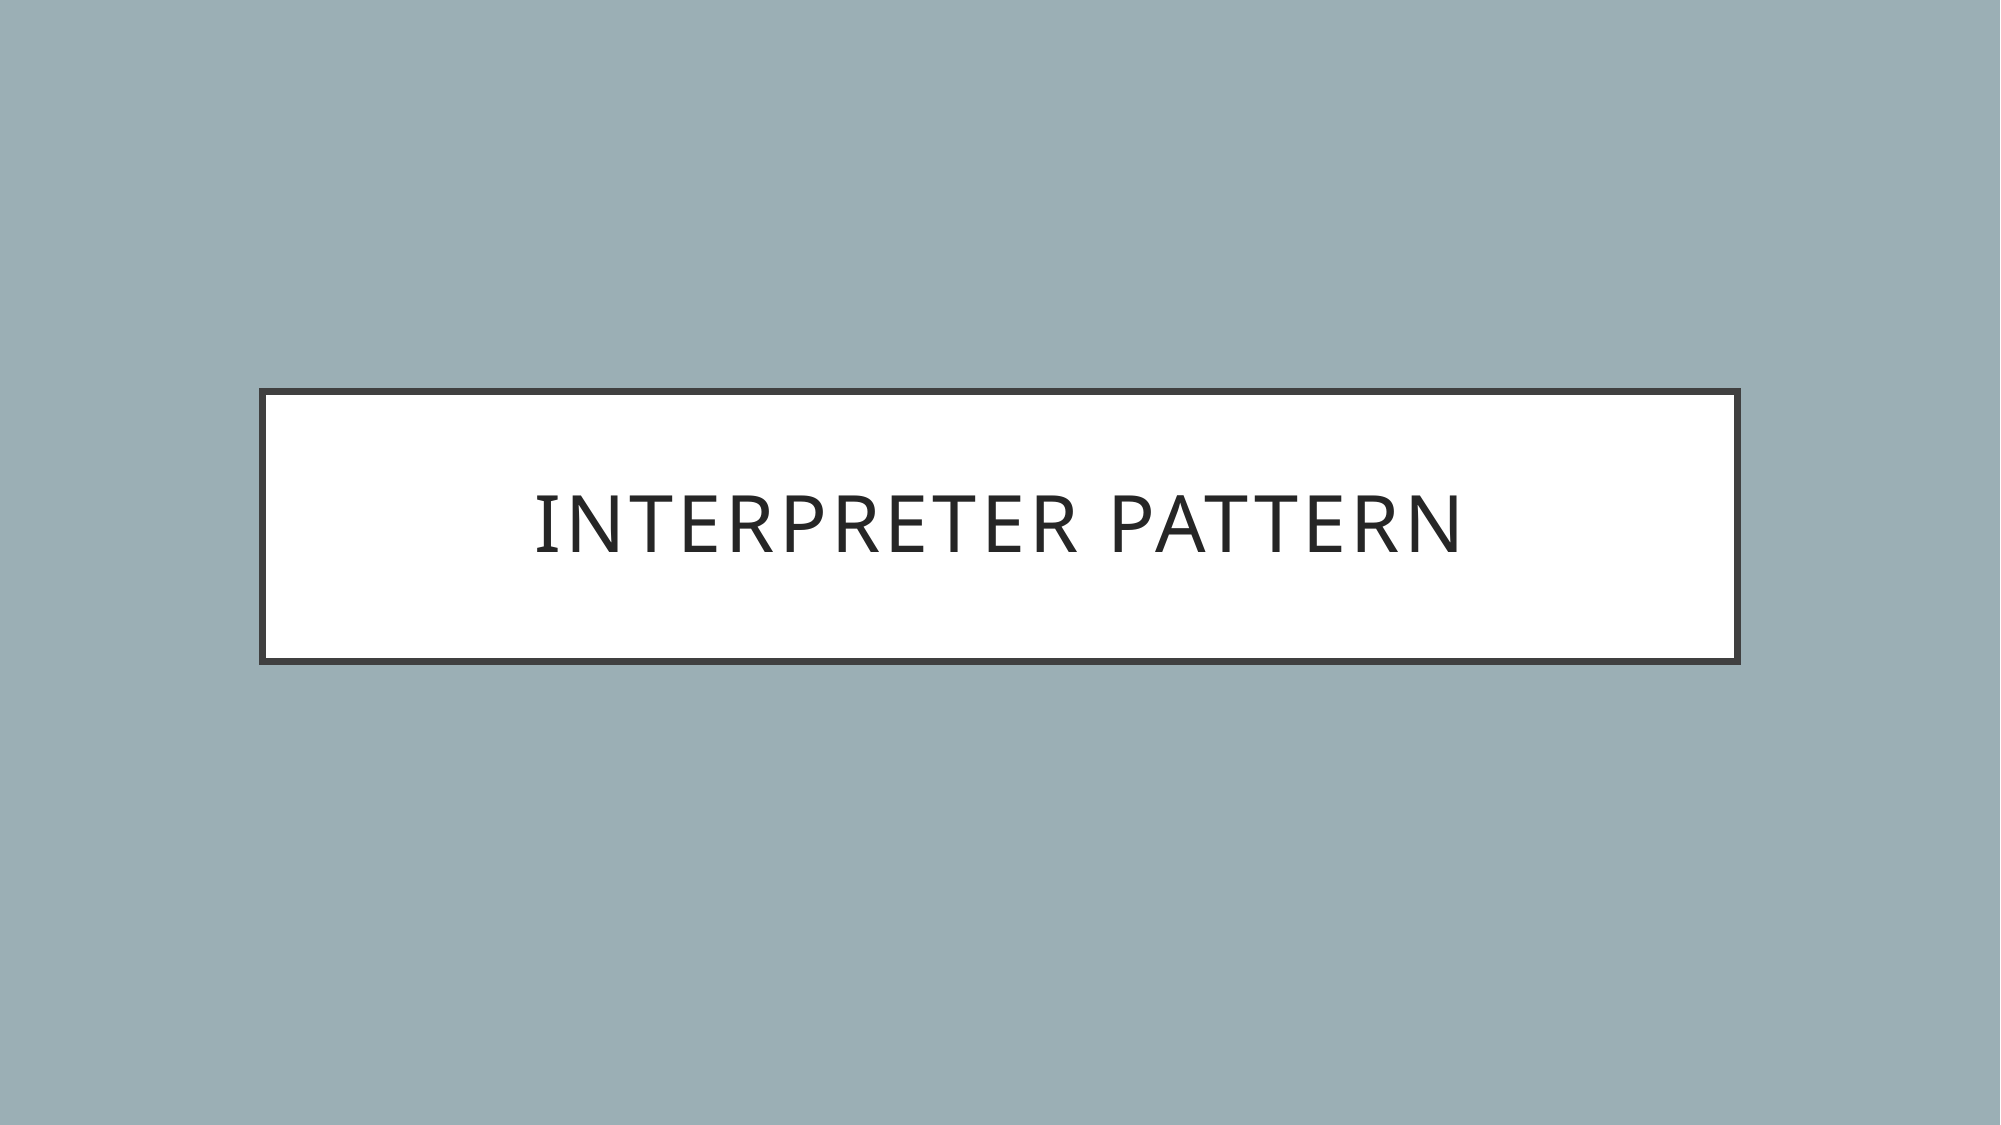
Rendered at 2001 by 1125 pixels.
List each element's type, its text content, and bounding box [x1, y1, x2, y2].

title Interpreter pattern [262, 391, 1738, 662]
